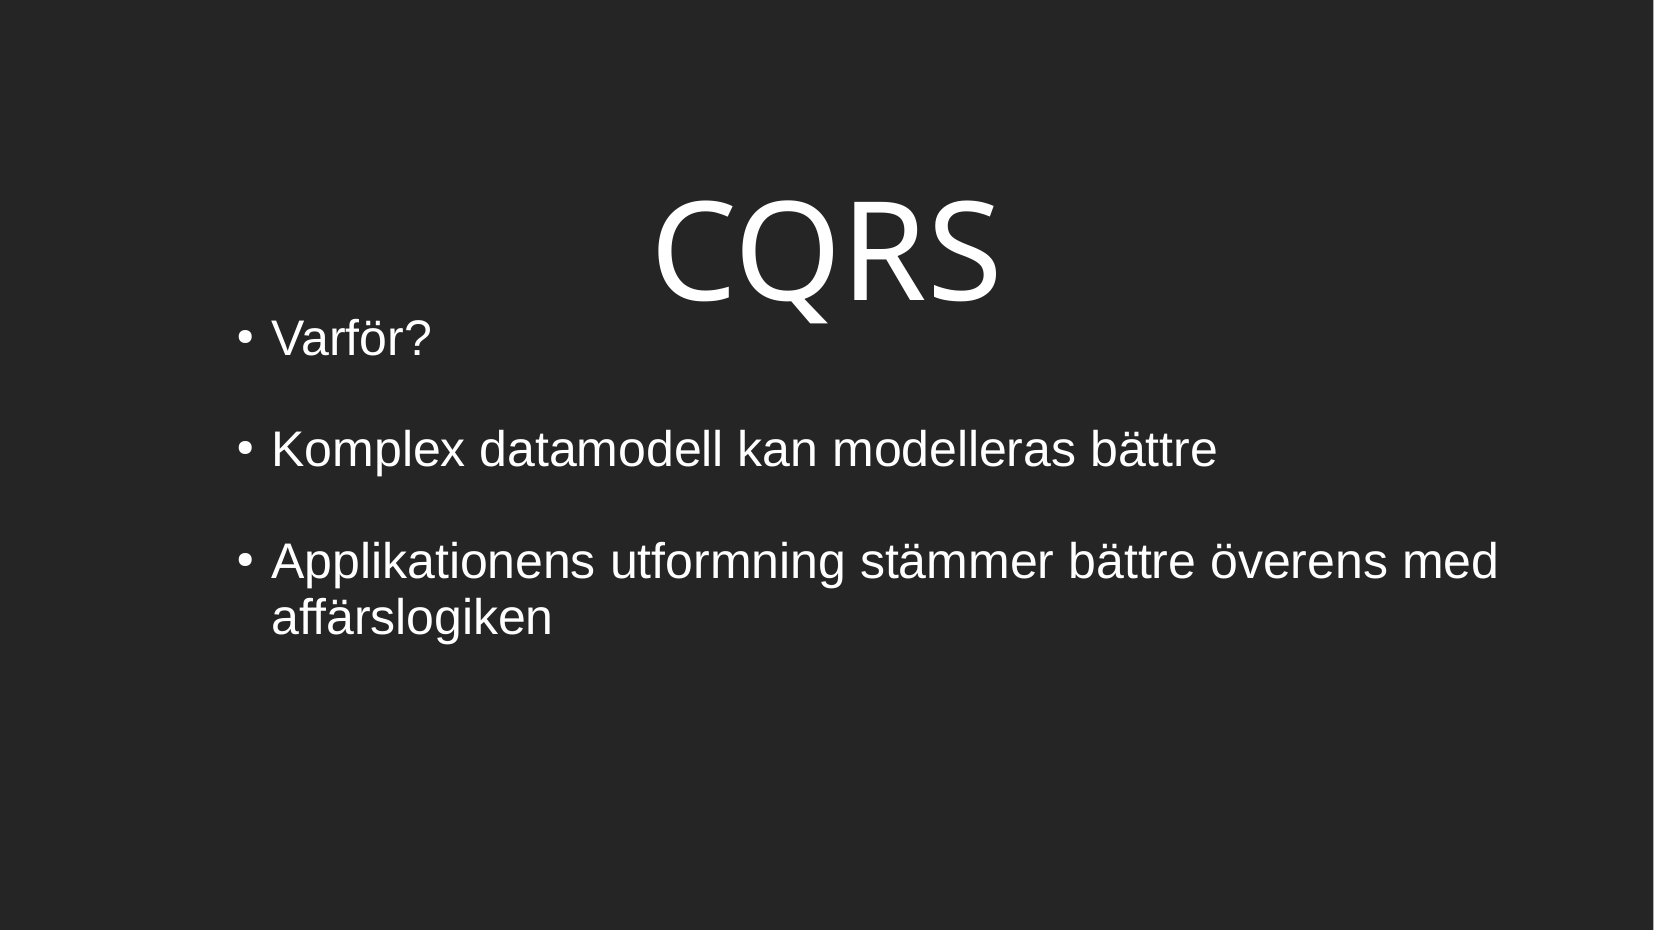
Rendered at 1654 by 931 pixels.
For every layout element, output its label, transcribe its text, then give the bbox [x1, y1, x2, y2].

text_box Varför? Komplex datamodell kan modelleras bättre Applikationens utformning stämmer bättre överens med affärslogiken [236, 310, 1506, 757]
title CQRS [82, 140, 1571, 355]
